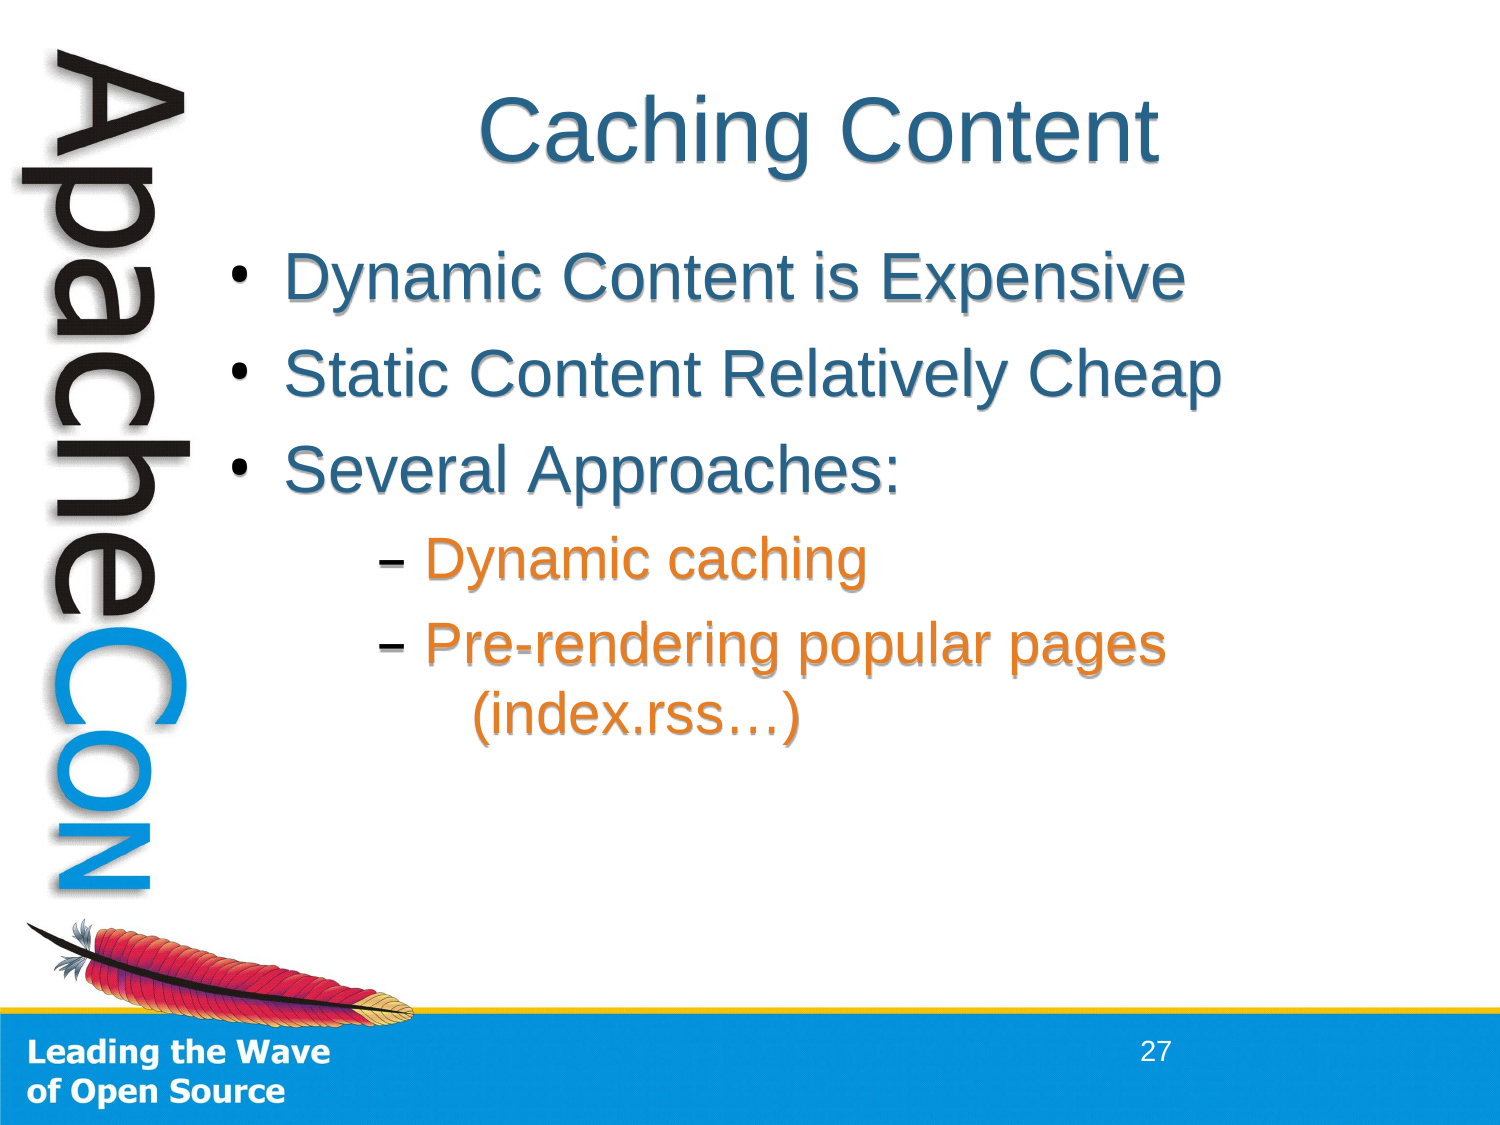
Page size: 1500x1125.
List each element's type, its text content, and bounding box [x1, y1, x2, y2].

list Dynamic Content is Expensive Static Content Relatively Cheap Several Approaches: Dynamic caching Pre-rendering popular pages (index.rss…) [212, 224, 1426, 913]
text_box 27 [1125, 1025, 1438, 1101]
title Caching Content [212, 62, 1426, 188]
